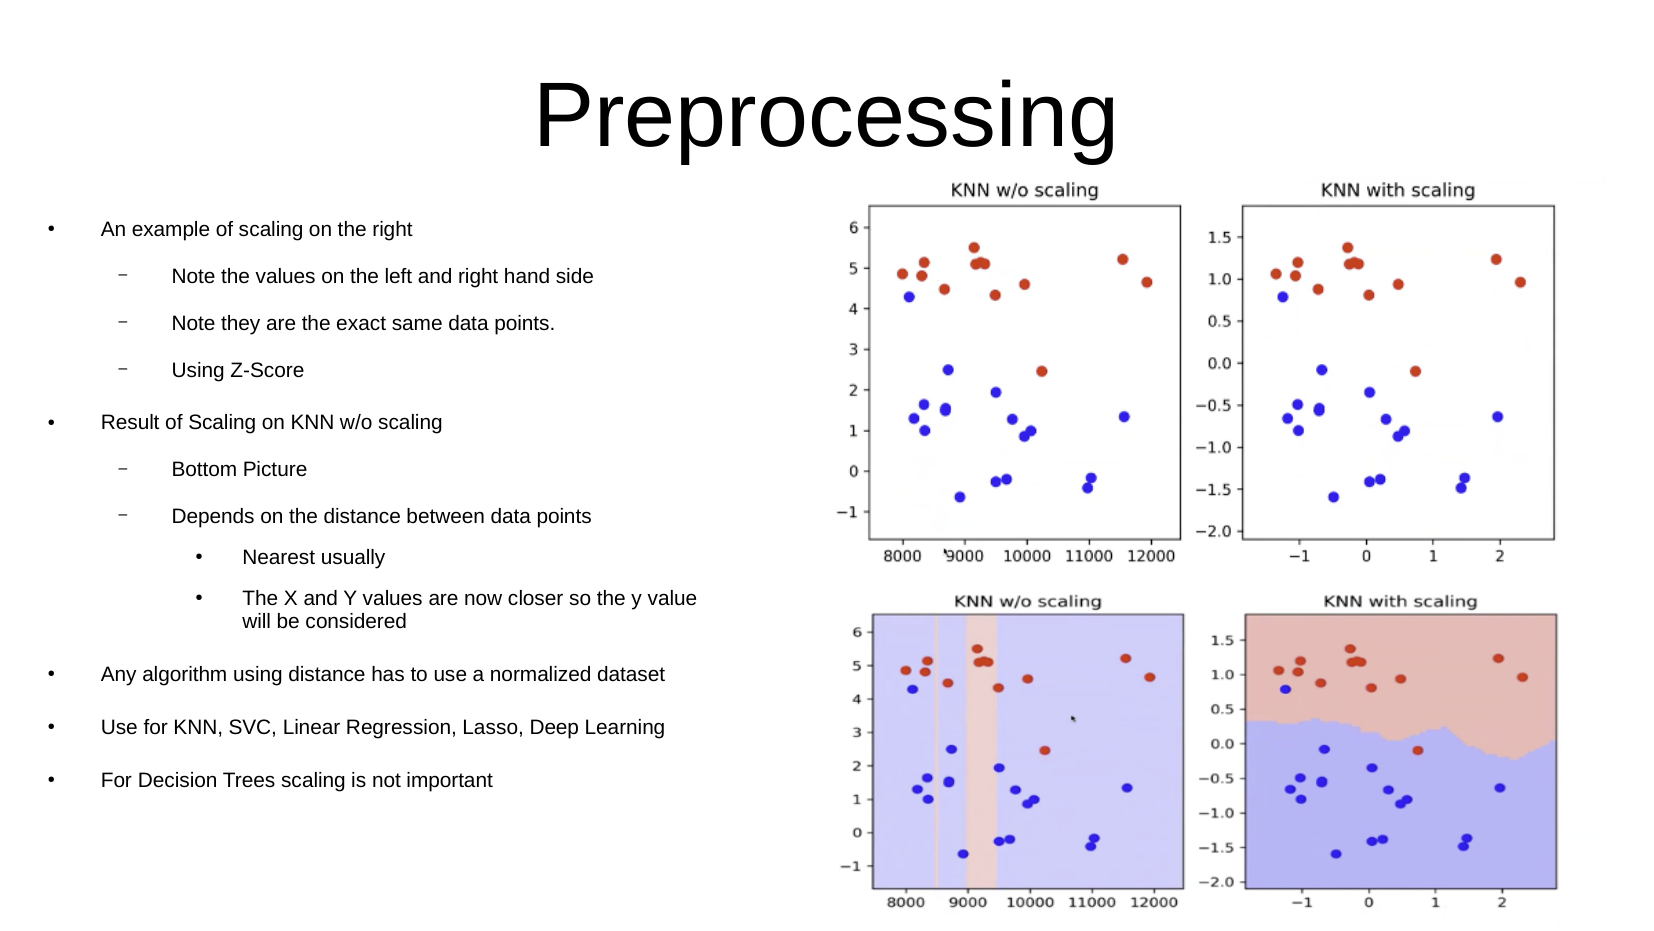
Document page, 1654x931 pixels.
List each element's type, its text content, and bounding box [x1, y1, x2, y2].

list An example of scaling on the right Note the values on the left and right hand side Note they are the exact same data points. Using Z-Score Result of Scaling on KNN w/o scaling Bottom Picture Depends on the distance between data points Nearest usually The X and Y values are now closer so the y value will be considered Any algorithm using distance has to use a normalized dataset Use for KNN, SVC, Linear Regression, Lasso, Deep Learning For Decision Trees scaling is not important [30, 217, 825, 886]
title Preprocessing [82, 37, 1571, 193]
picture [809, 170, 1608, 931]
